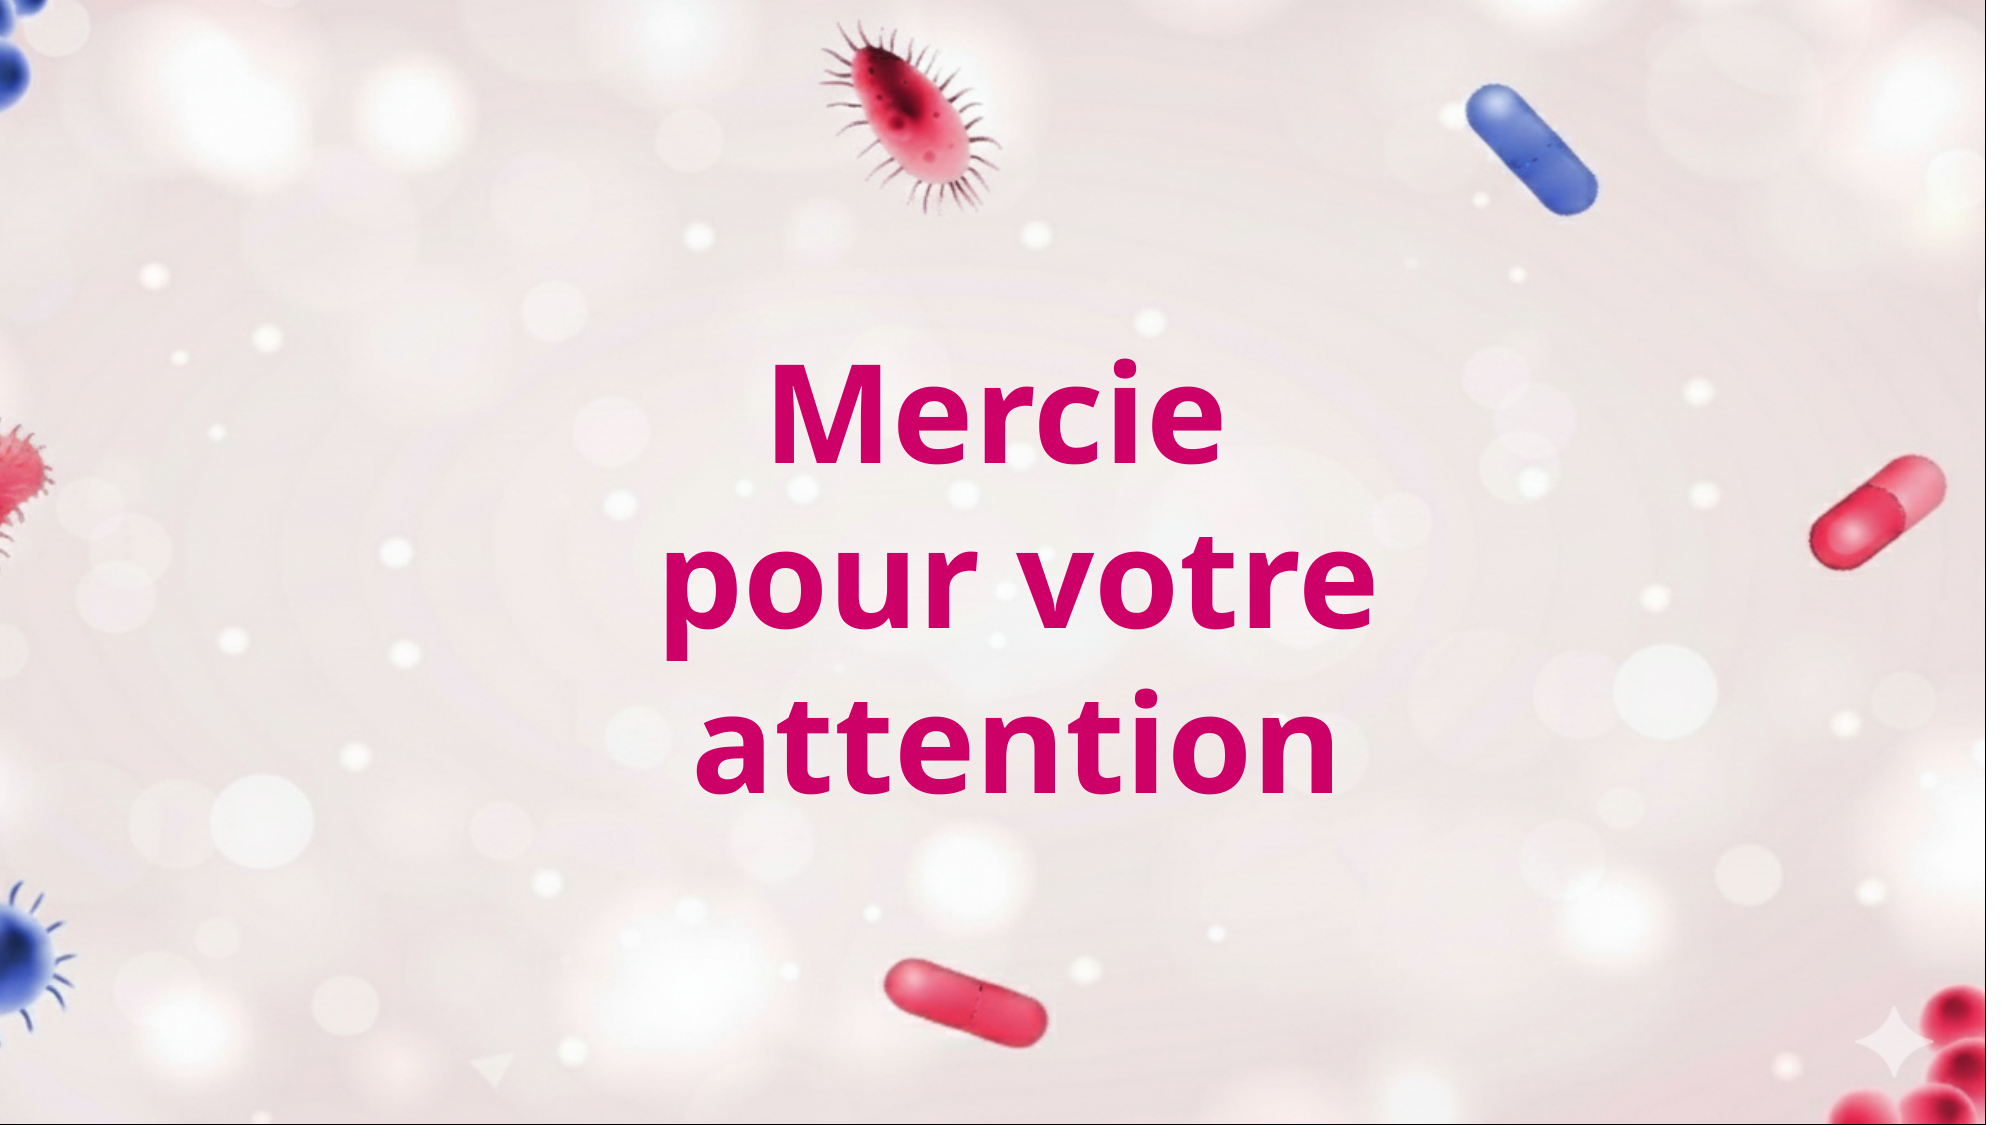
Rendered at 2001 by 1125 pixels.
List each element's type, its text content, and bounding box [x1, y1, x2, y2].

text_box Mercie pour votre attention [605, 318, 1549, 828]
picture [0, 0, 1986, 1125]
